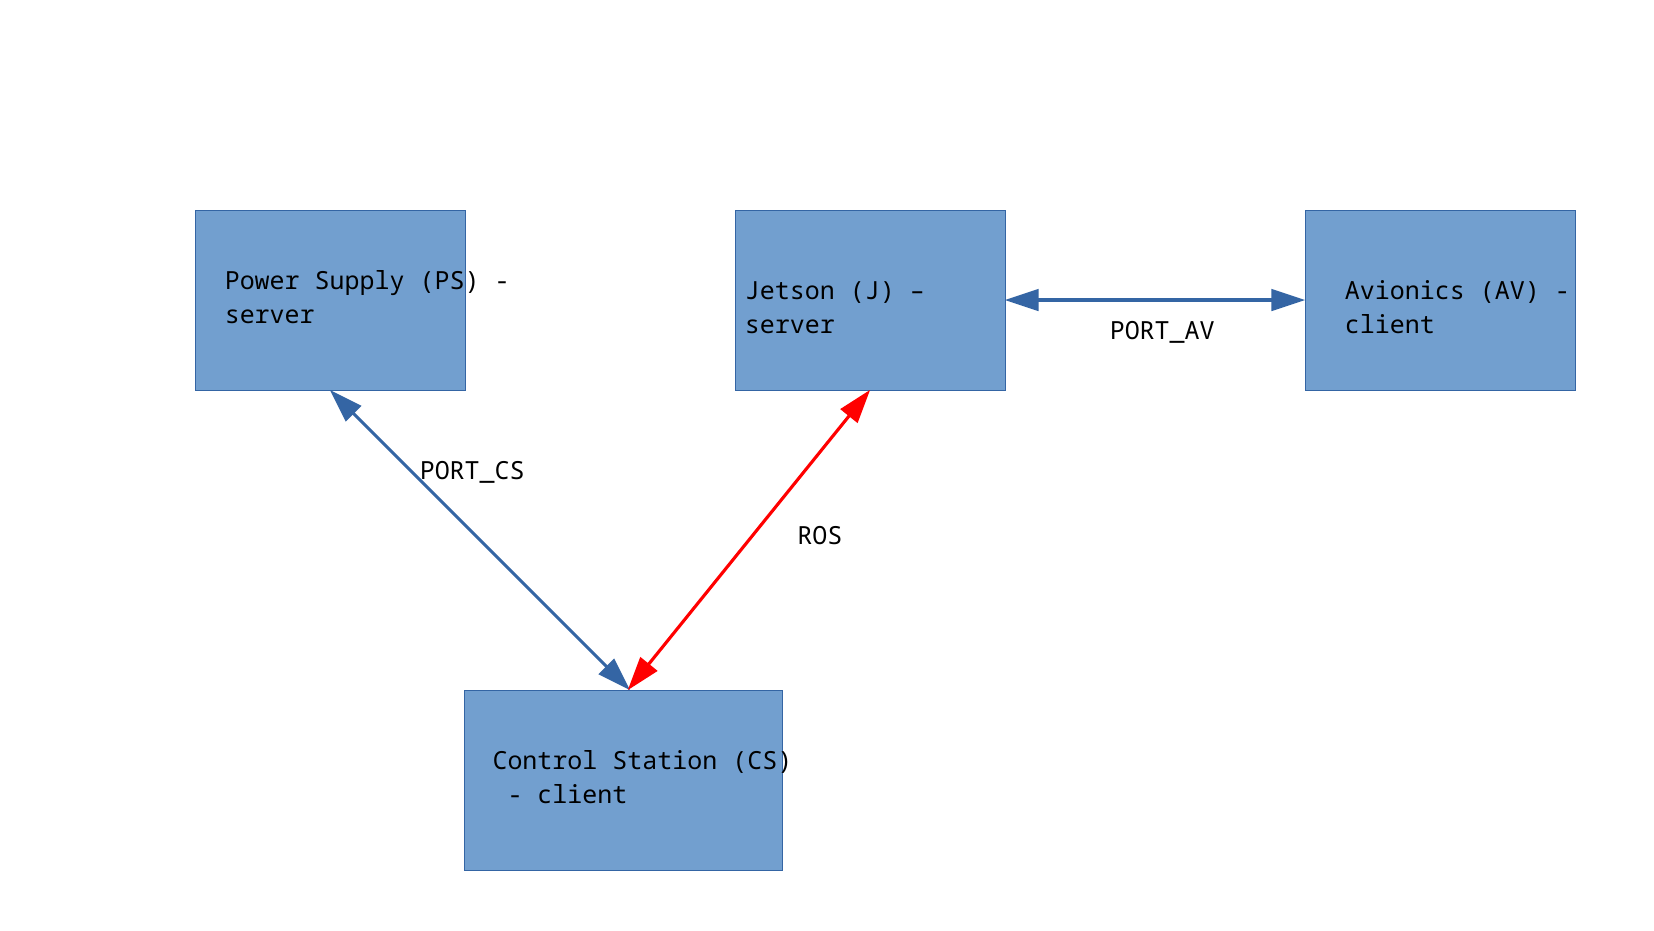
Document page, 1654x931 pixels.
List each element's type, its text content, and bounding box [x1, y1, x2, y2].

text_box ROS [782, 510, 901, 550]
text_box PORT_CS [405, 445, 523, 486]
text_box Avionics (AV) - client [1330, 265, 1561, 331]
text_box [735, 210, 1006, 265]
text_box PORT_AV [1095, 305, 1213, 346]
text_box Control Station (CS) - client [477, 735, 796, 800]
text_box [1305, 210, 1576, 391]
text_box [735, 331, 1006, 391]
text_box [464, 690, 783, 871]
text_box Power Supply (PS) - server [210, 255, 490, 320]
text_box Jetson (J) – server [730, 265, 1023, 331]
text_box [195, 210, 466, 391]
